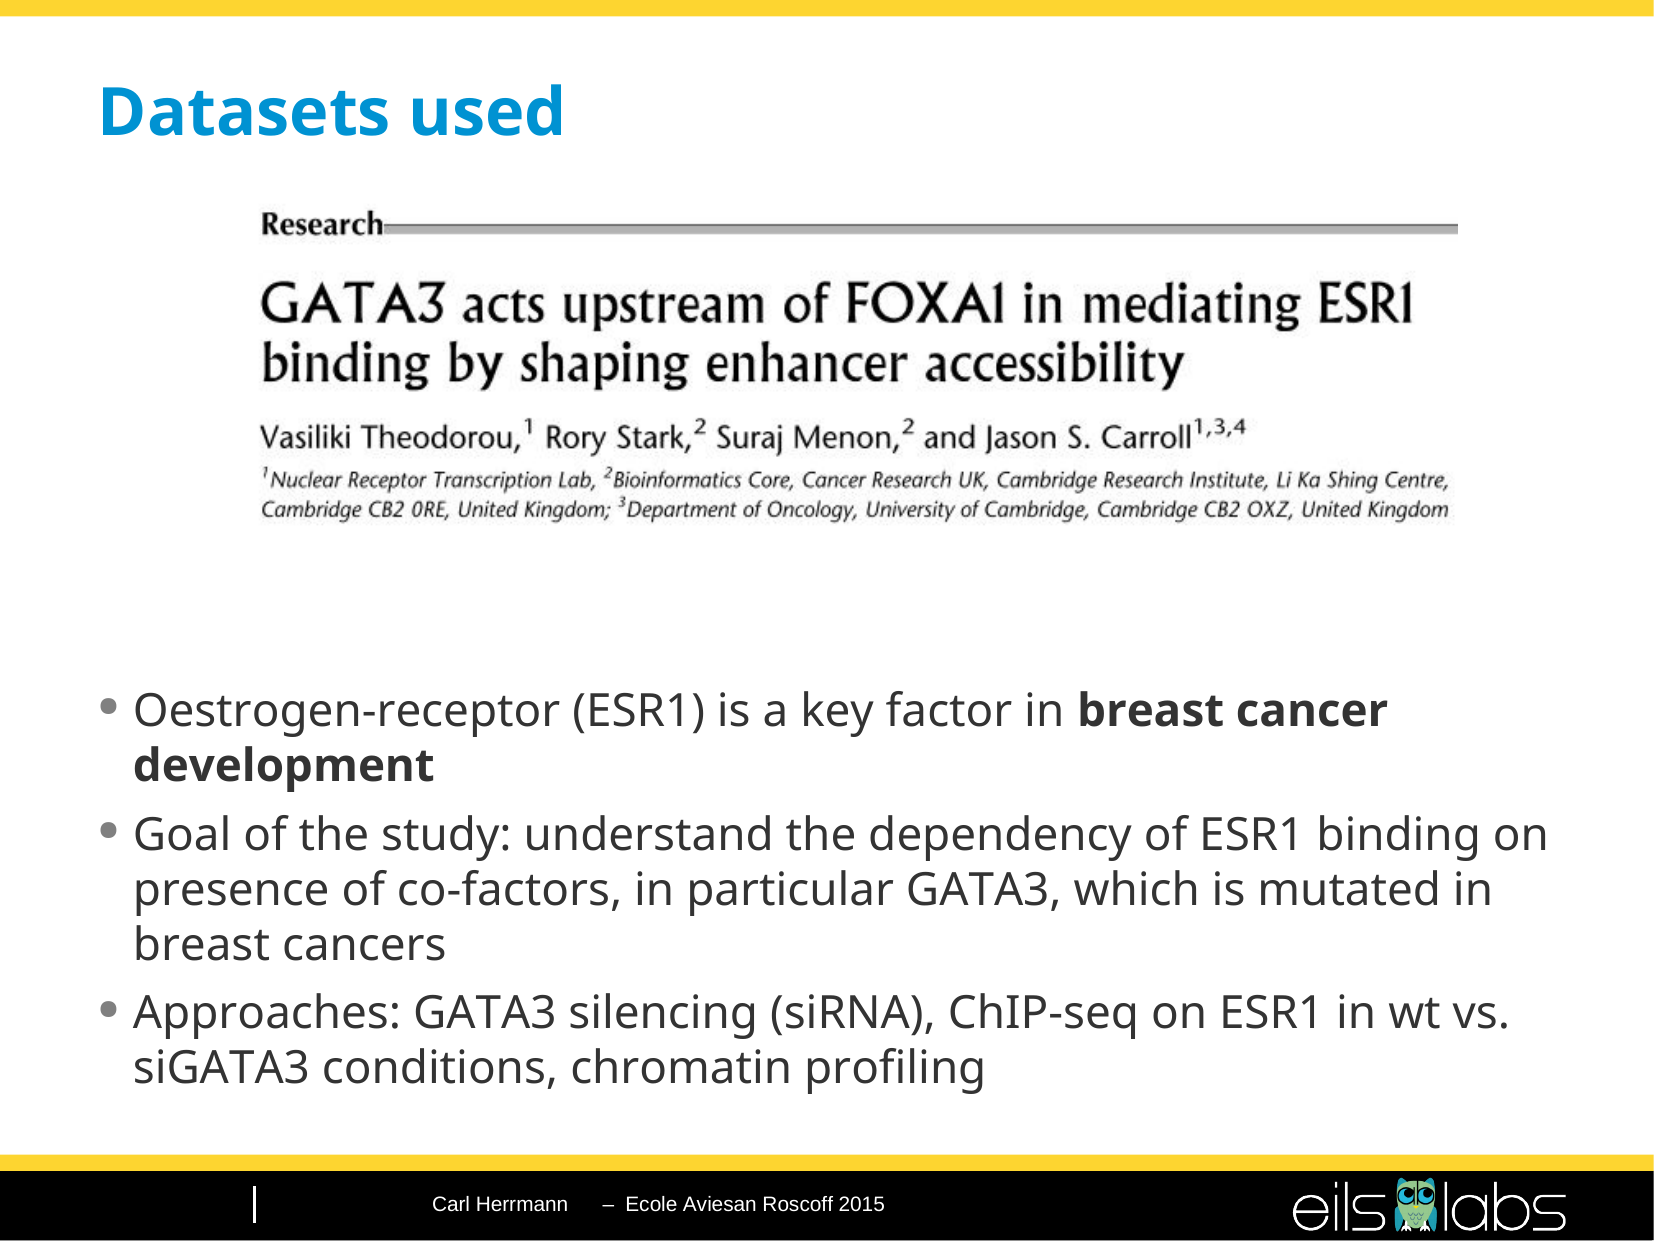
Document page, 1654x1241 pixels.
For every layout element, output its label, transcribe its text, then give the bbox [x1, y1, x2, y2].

picture [1292, 1177, 1566, 1232]
picture [220, 191, 1458, 559]
title Datasets used [82, 61, 1571, 168]
list Oestrogen-receptor (ESR1) is a key factor in breast cancer development Goal of the study: understand the dependency of ESR1 binding on presence of co-factors, in particular GATA3, which is mutated in breast cancers Approaches: GATA3 silencing (siRNA), ChIP-seq on ESR1 in wt vs. siGATA3 conditions, chromatin profiling [82, 673, 1619, 1154]
